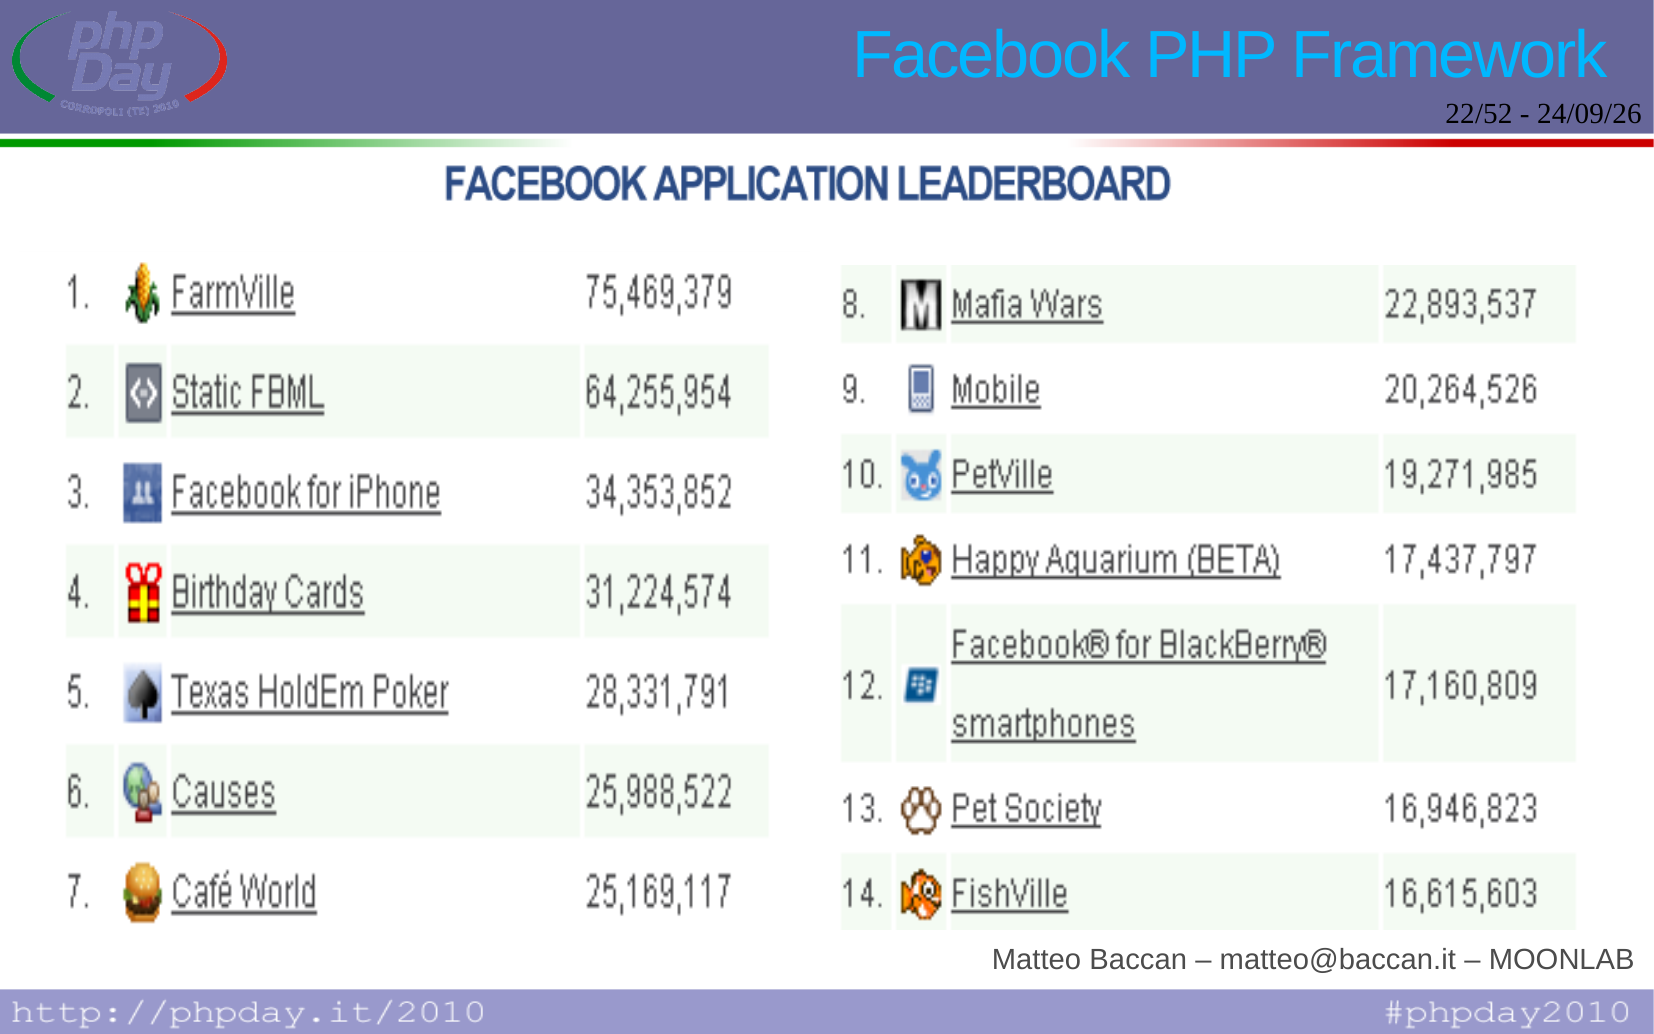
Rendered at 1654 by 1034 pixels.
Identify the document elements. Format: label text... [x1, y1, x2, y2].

title Facebook PHP Framework [132, 5, 1609, 103]
picture [0, 0, 1654, 1034]
